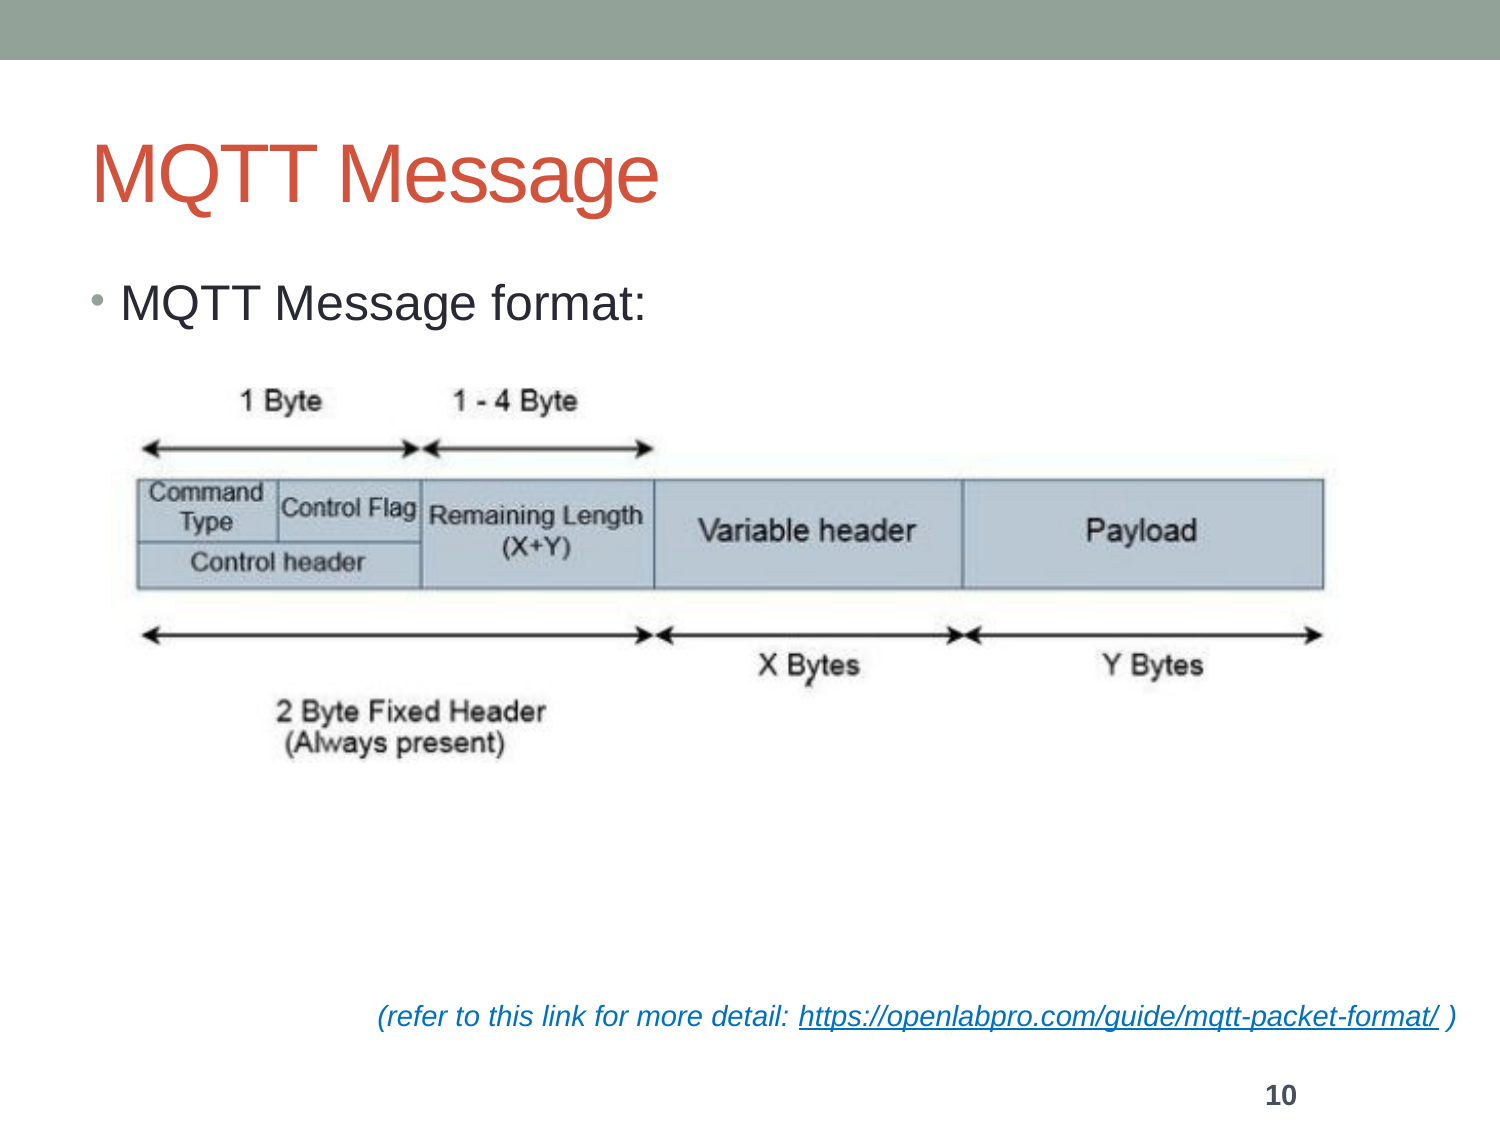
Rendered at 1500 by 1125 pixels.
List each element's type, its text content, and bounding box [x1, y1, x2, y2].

title MQTT Message [75, 87, 1425, 250]
list MQTT Message format: [75, 262, 1425, 1063]
picture [110, 387, 1341, 763]
text_box (refer to this link for more detail: https://openlabpro.com/guide/mqtt-packet-format/ ) [362, 989, 1480, 1040]
